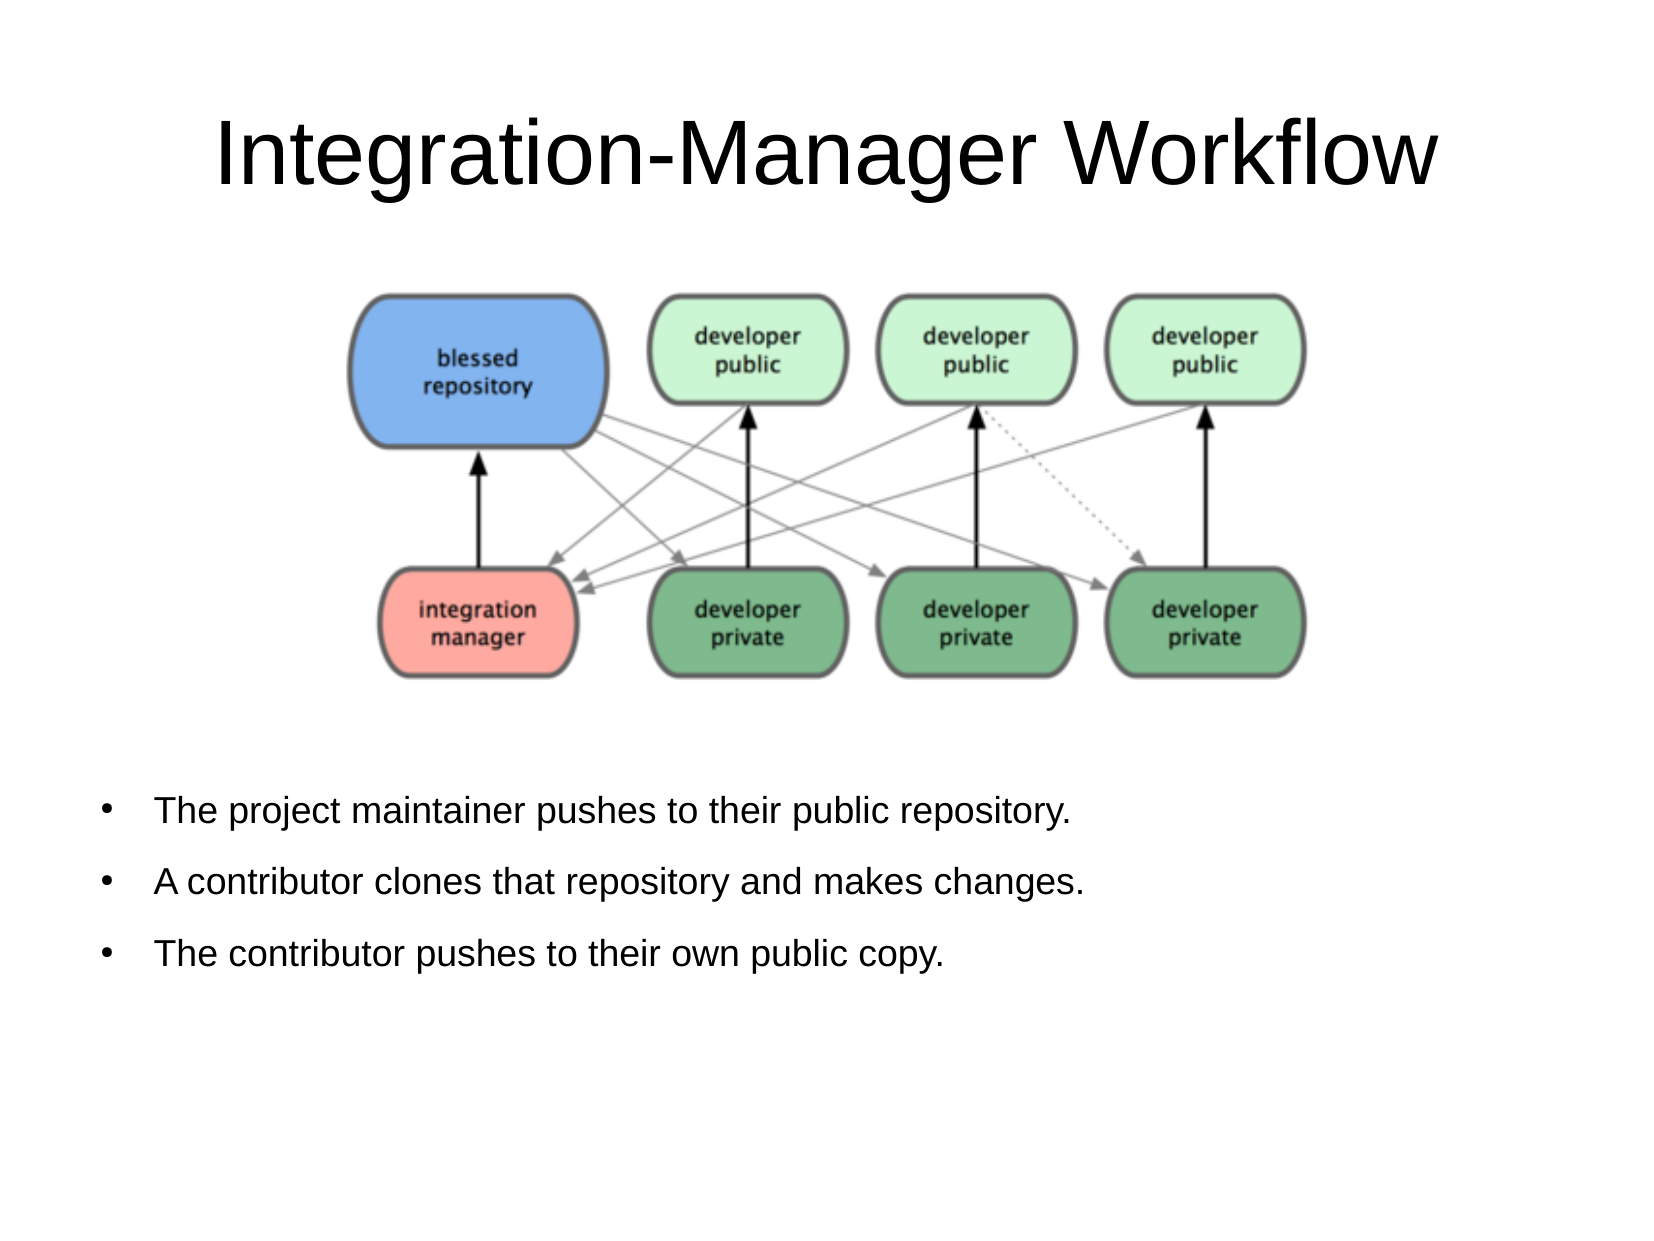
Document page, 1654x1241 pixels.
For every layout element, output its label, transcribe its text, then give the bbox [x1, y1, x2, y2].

list The project maintainer pushes to their public repository. A contributor clones that repository and makes changes. The contributor pushes to their own public copy. [82, 717, 1571, 1109]
chart [82, 290, 1571, 681]
title Integration-Manager Workflow [82, 49, 1571, 257]
